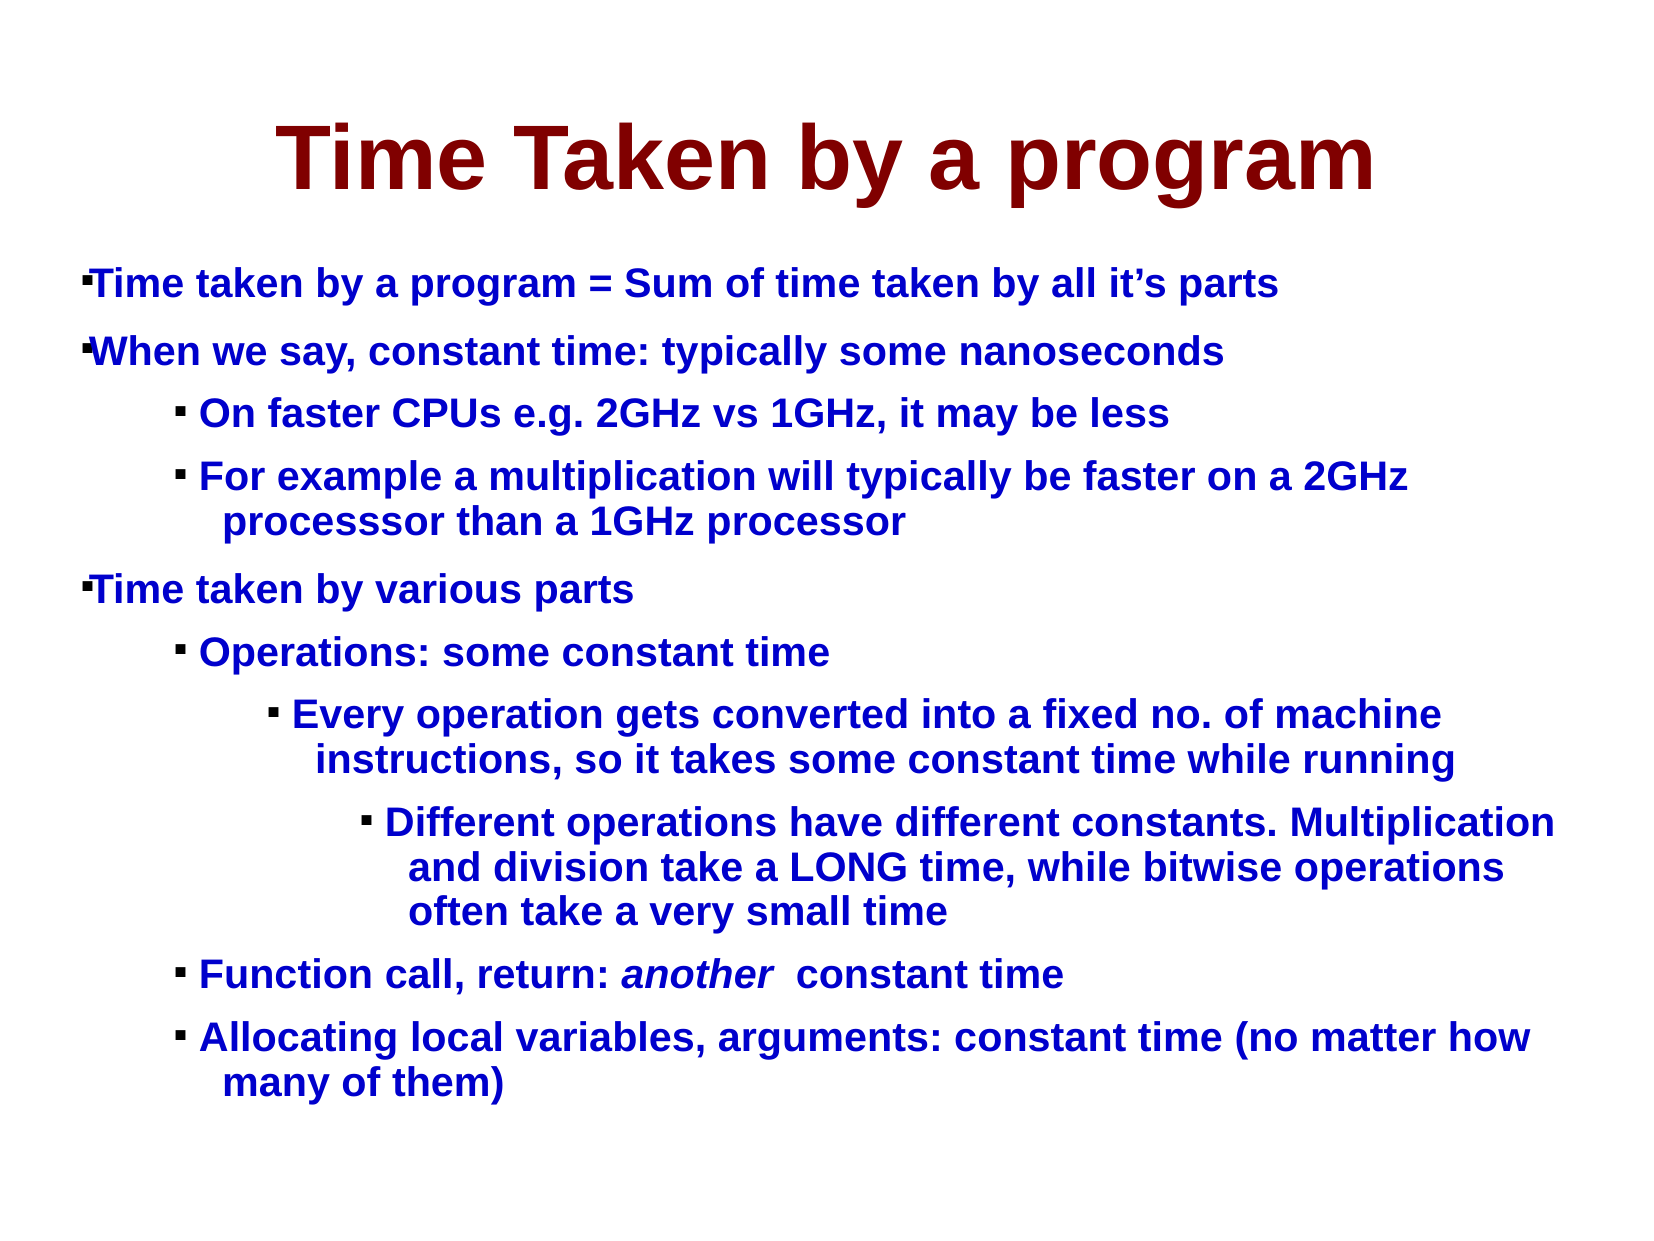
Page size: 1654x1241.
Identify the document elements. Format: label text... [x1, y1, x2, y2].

list Time taken by a program = Sum of time taken by all it’s parts When we say, constant time: typically some nanoseconds On faster CPUs e.g. 2GHz vs 1GHz, it may be less For example a multiplication will typically be faster on a 2GHz processsor than a 1GHz processor Time taken by various parts Operations: some constant time Every operation gets converted into a fixed no. of machine instructions, so it takes some constant time while running Different operations have different constants. Multiplication and division take a LONG time, while bitwise operations often take a very small time Function call, return: another constant time Allocating local variables, arguments: constant time (no matter how many of them) [82, 256, 1607, 1112]
title Time Taken by a program [82, 49, 1571, 256]
